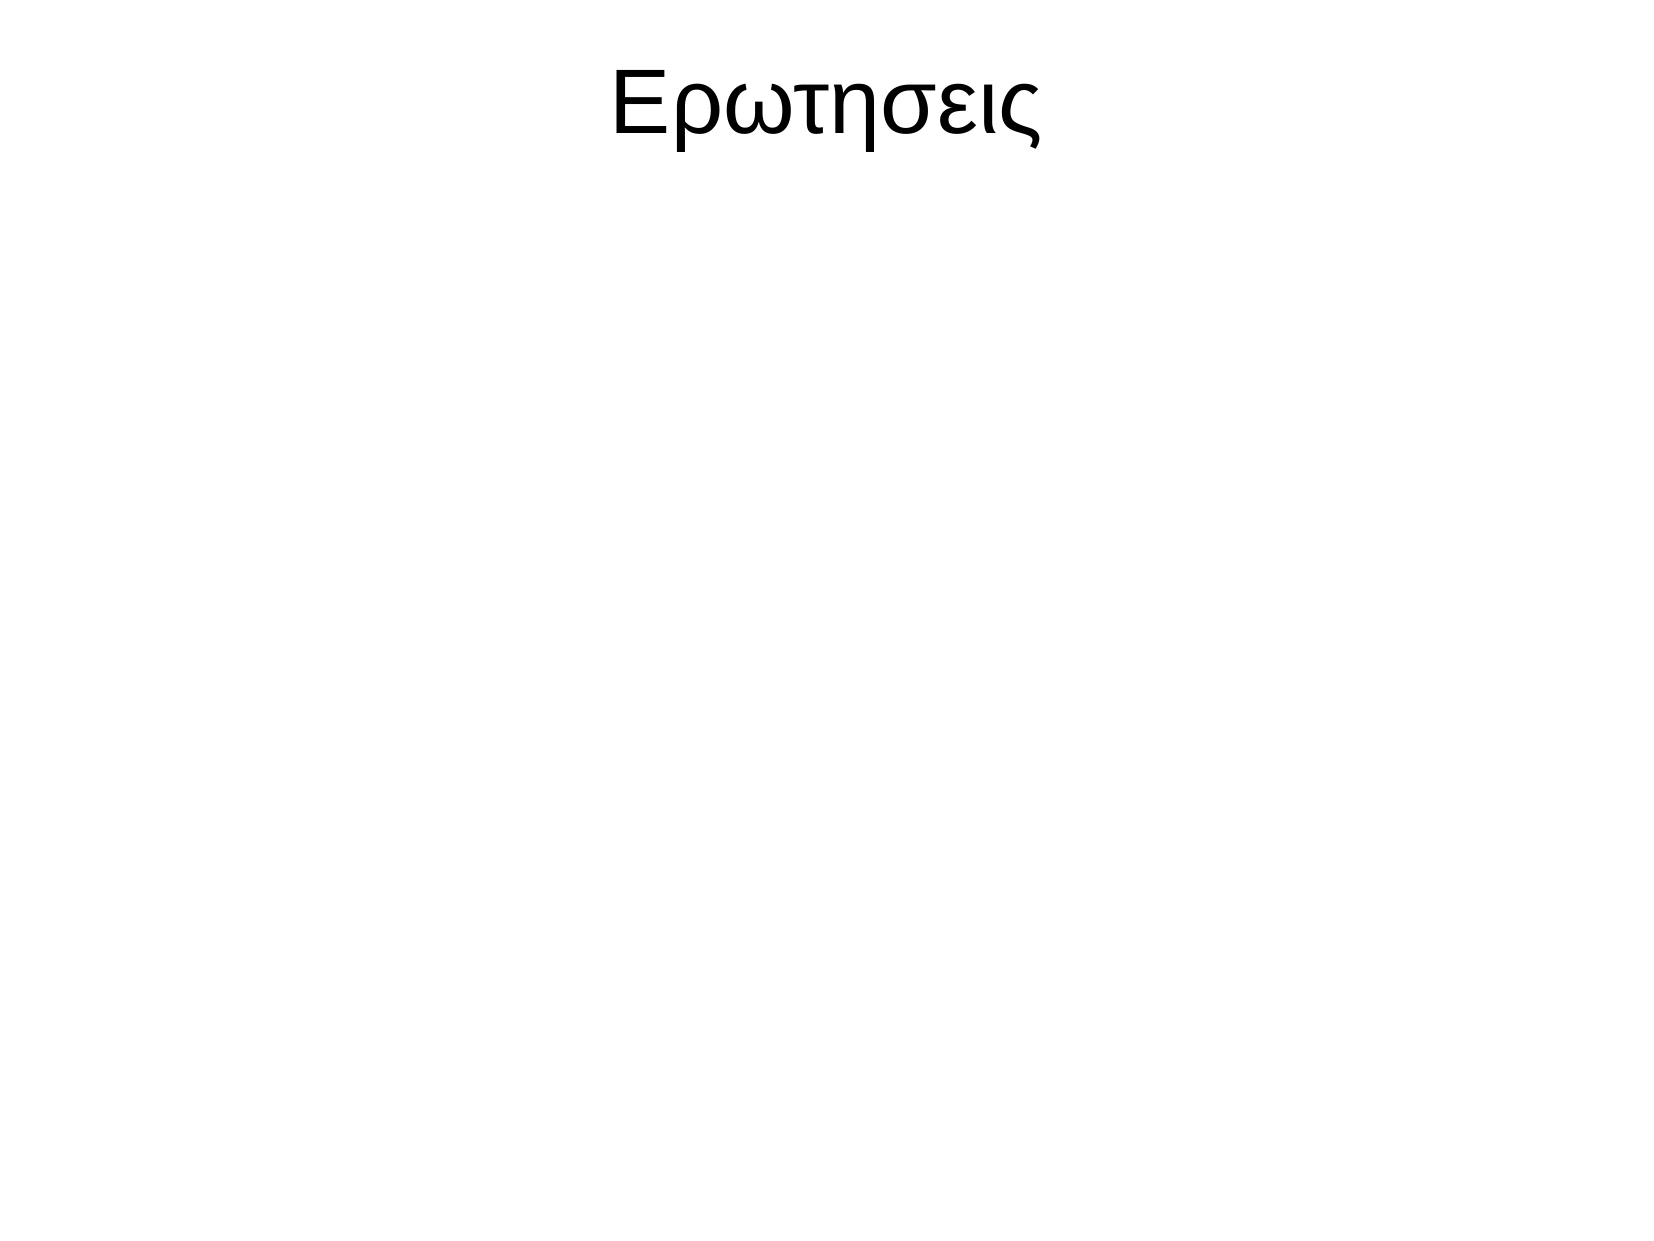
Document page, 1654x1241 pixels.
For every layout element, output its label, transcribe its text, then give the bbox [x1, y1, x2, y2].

title Ερωτησεις [82, 49, 1571, 257]
